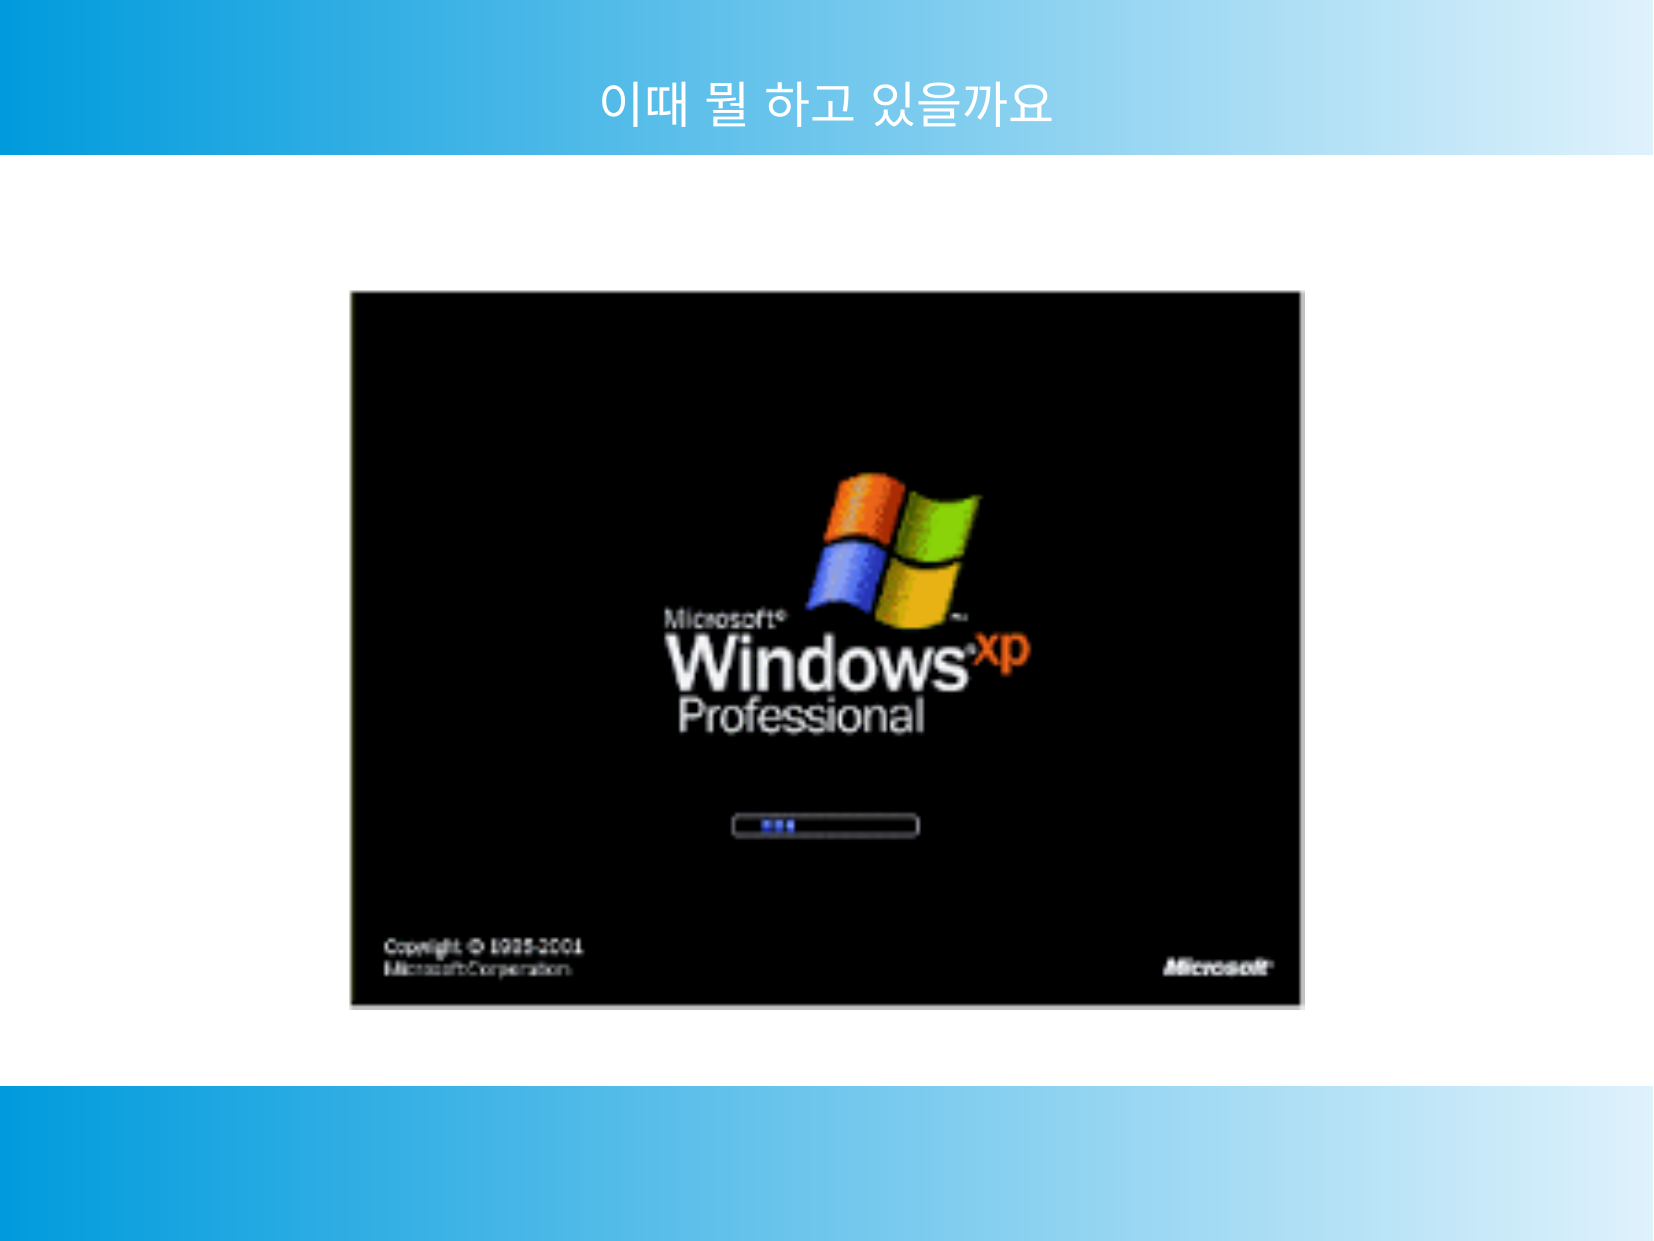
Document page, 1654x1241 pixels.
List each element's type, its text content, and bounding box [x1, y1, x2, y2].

title 이때 뭘 하고 있을까요 [82, 49, 1571, 155]
picture [349, 290, 1305, 1010]
